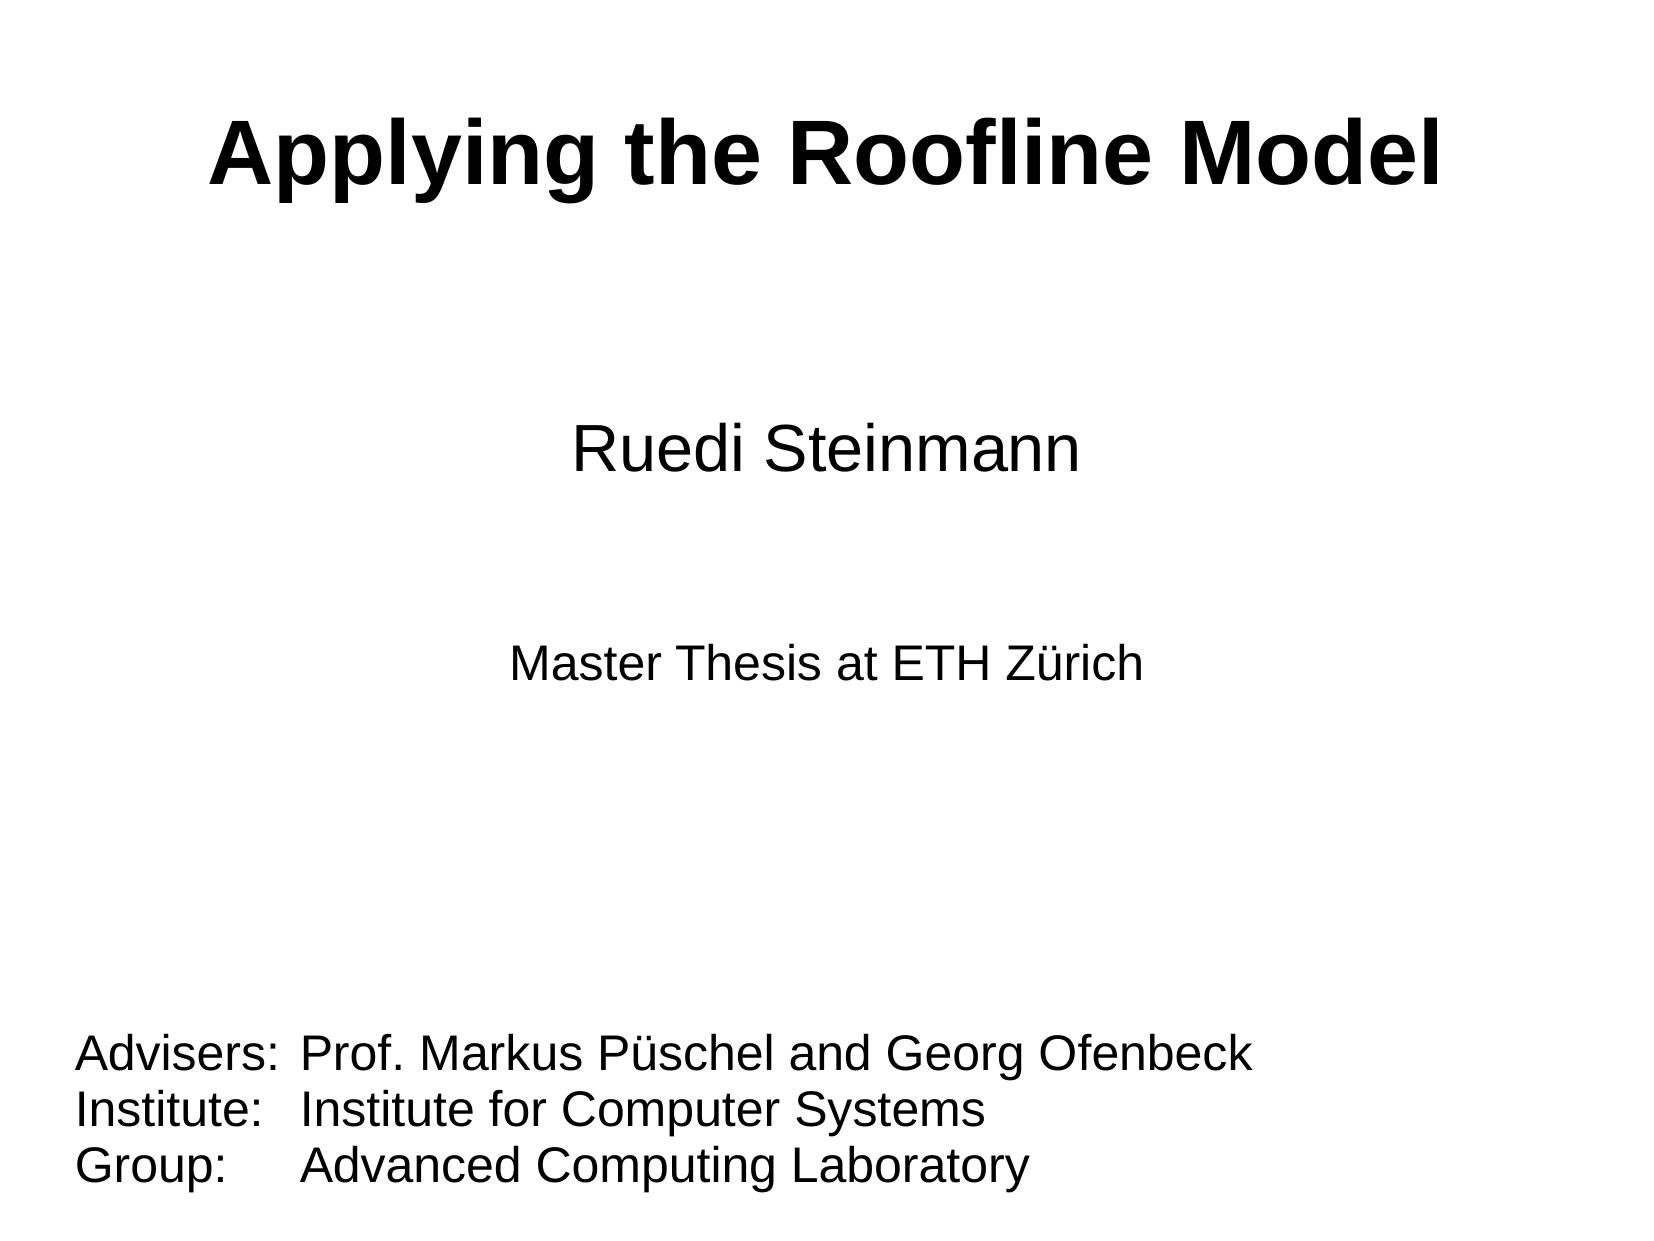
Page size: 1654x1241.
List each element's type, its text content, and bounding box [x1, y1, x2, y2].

subtitle Ruedi Steinmann Master Thesis at ETH Zürich [82, 257, 1571, 1017]
title Applying the Roofline Model [82, 49, 1571, 257]
text_box Advisers: Prof. Markus Püschel and Georg Ofenbeck Institute: Institute for Computer Systems Group: Advanced Computing Laboratory [60, 1017, 1636, 1201]
